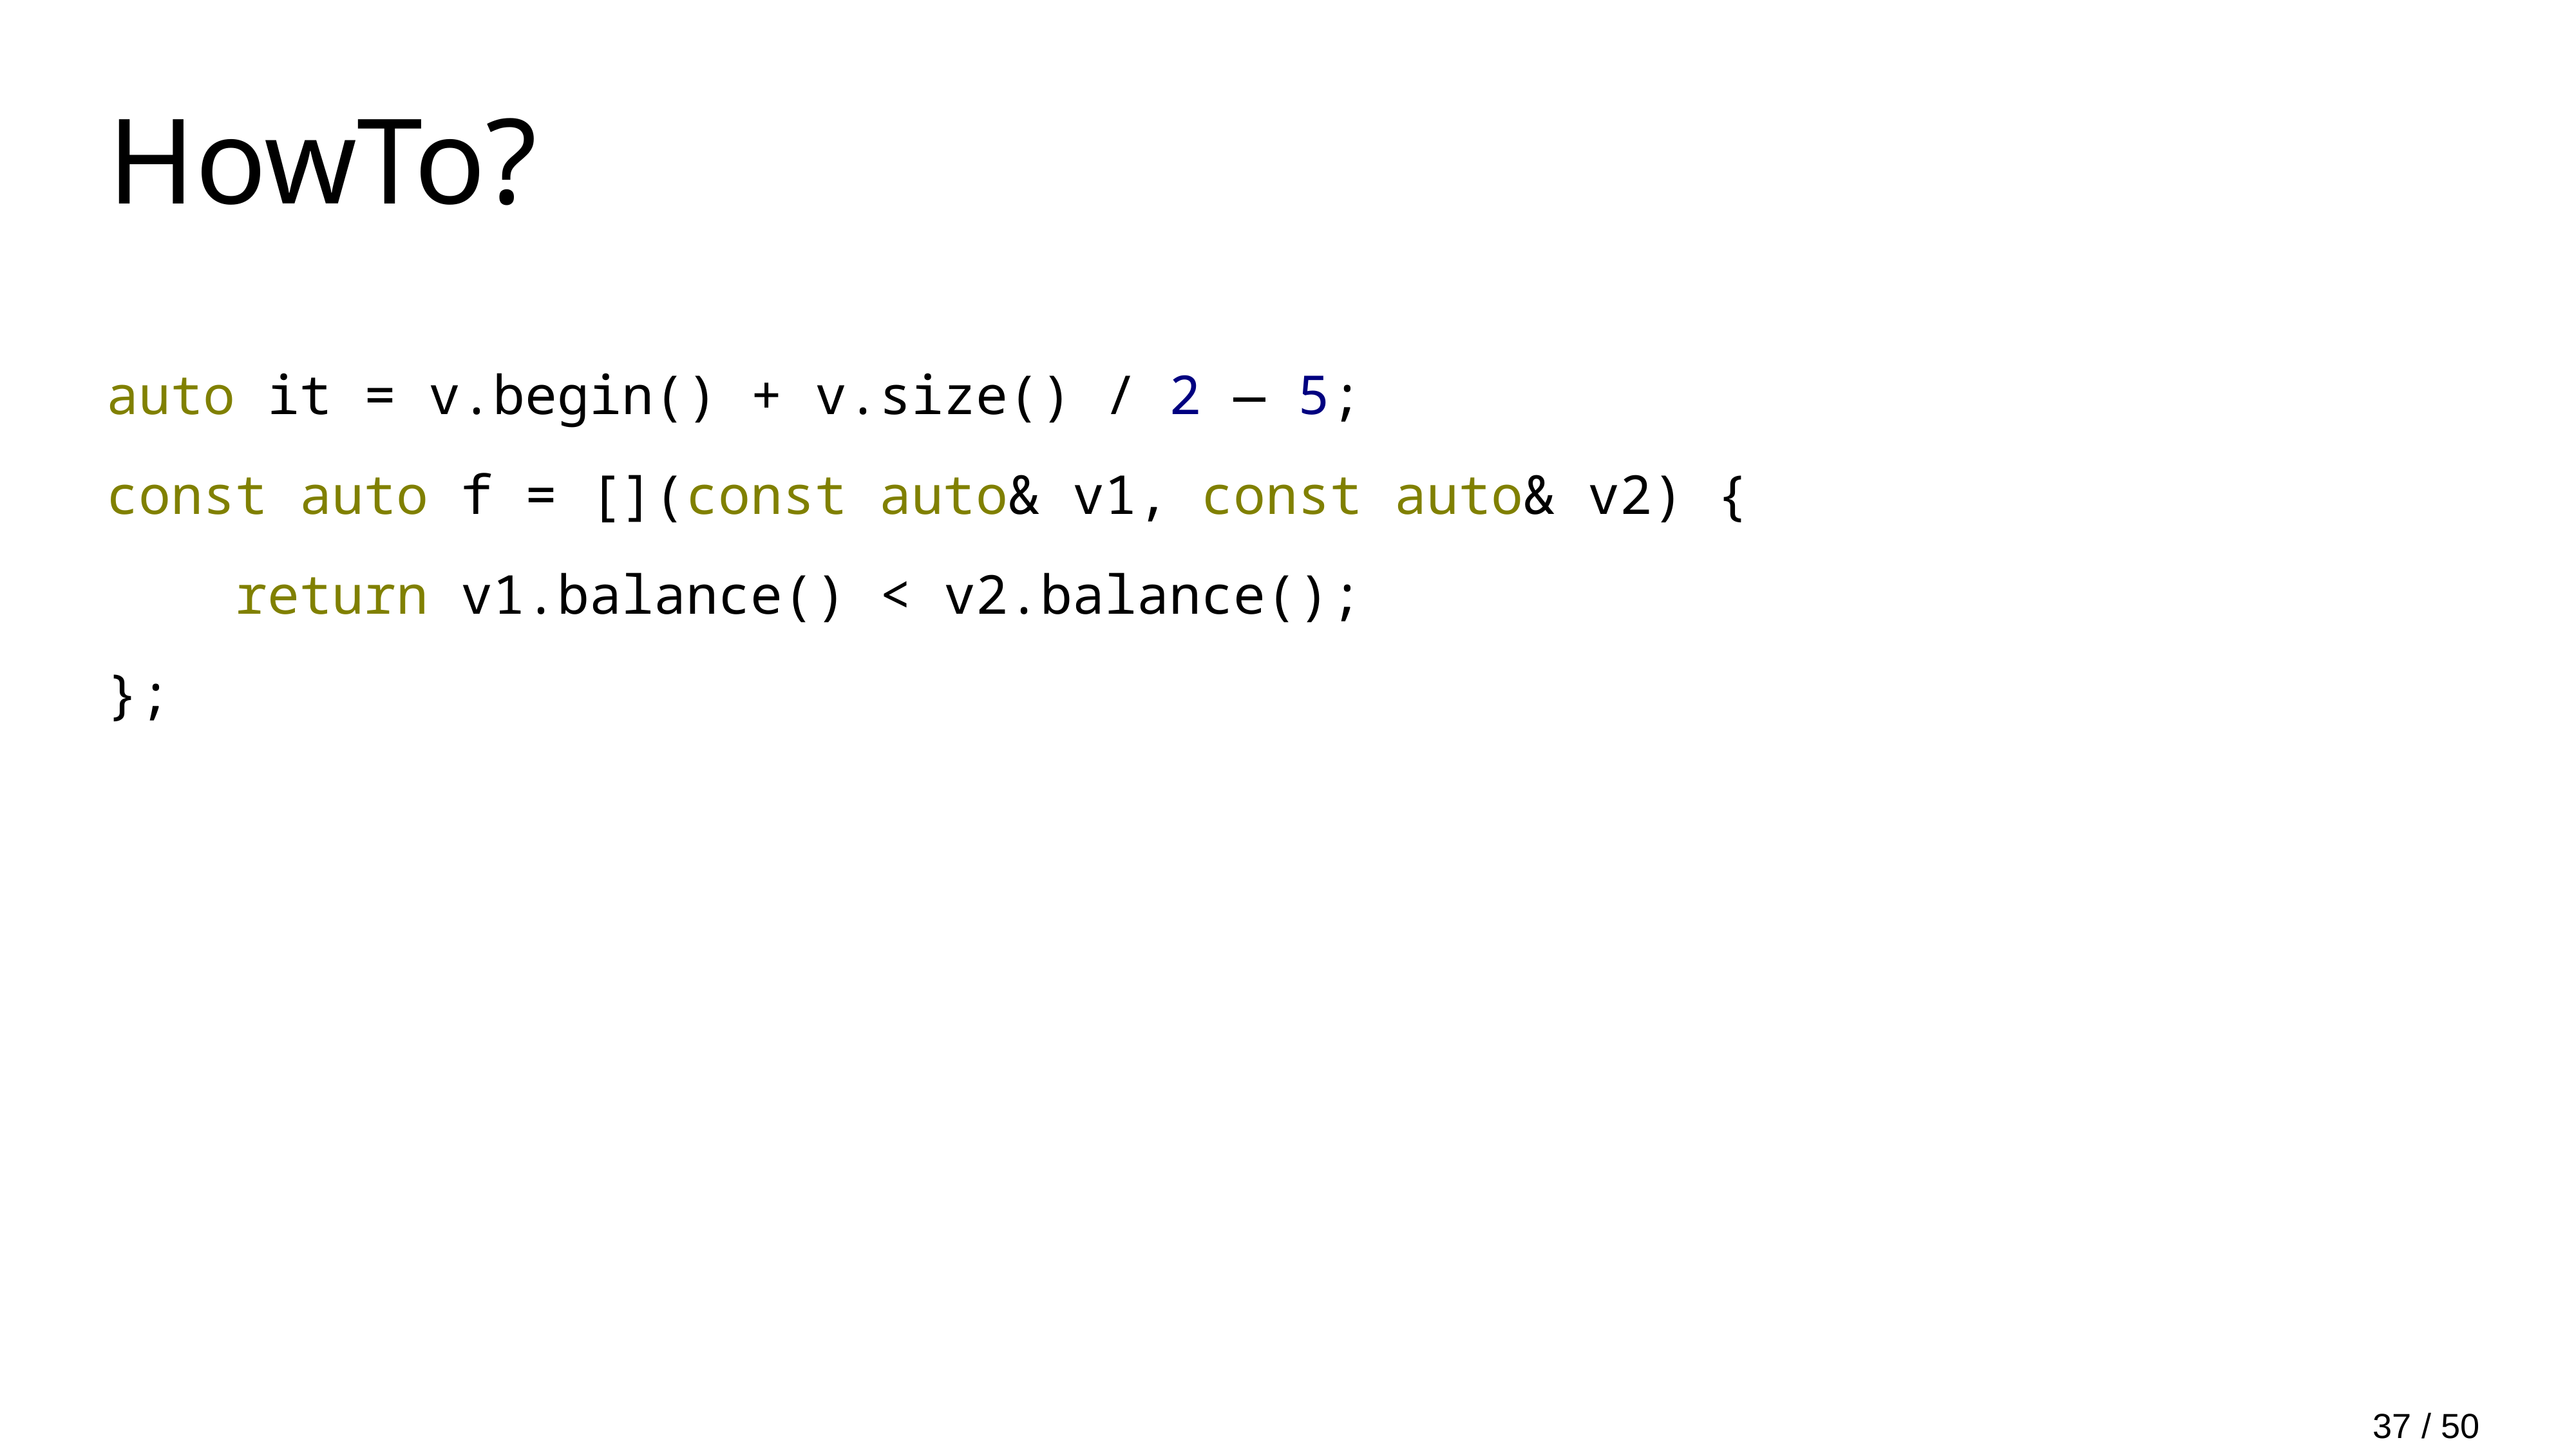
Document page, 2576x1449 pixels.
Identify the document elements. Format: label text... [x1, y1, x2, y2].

text_box <number> / 50 [2363, 1402, 2576, 1449]
list auto it = v.begin() + v.size() / 2 — 5; const auto f = [](const auto& v1, const auto& v2) { return v1.balance() < v2.balance(); }; [0, 295, 2576, 1449]
title HowTo? [108, 80, 2468, 242]
